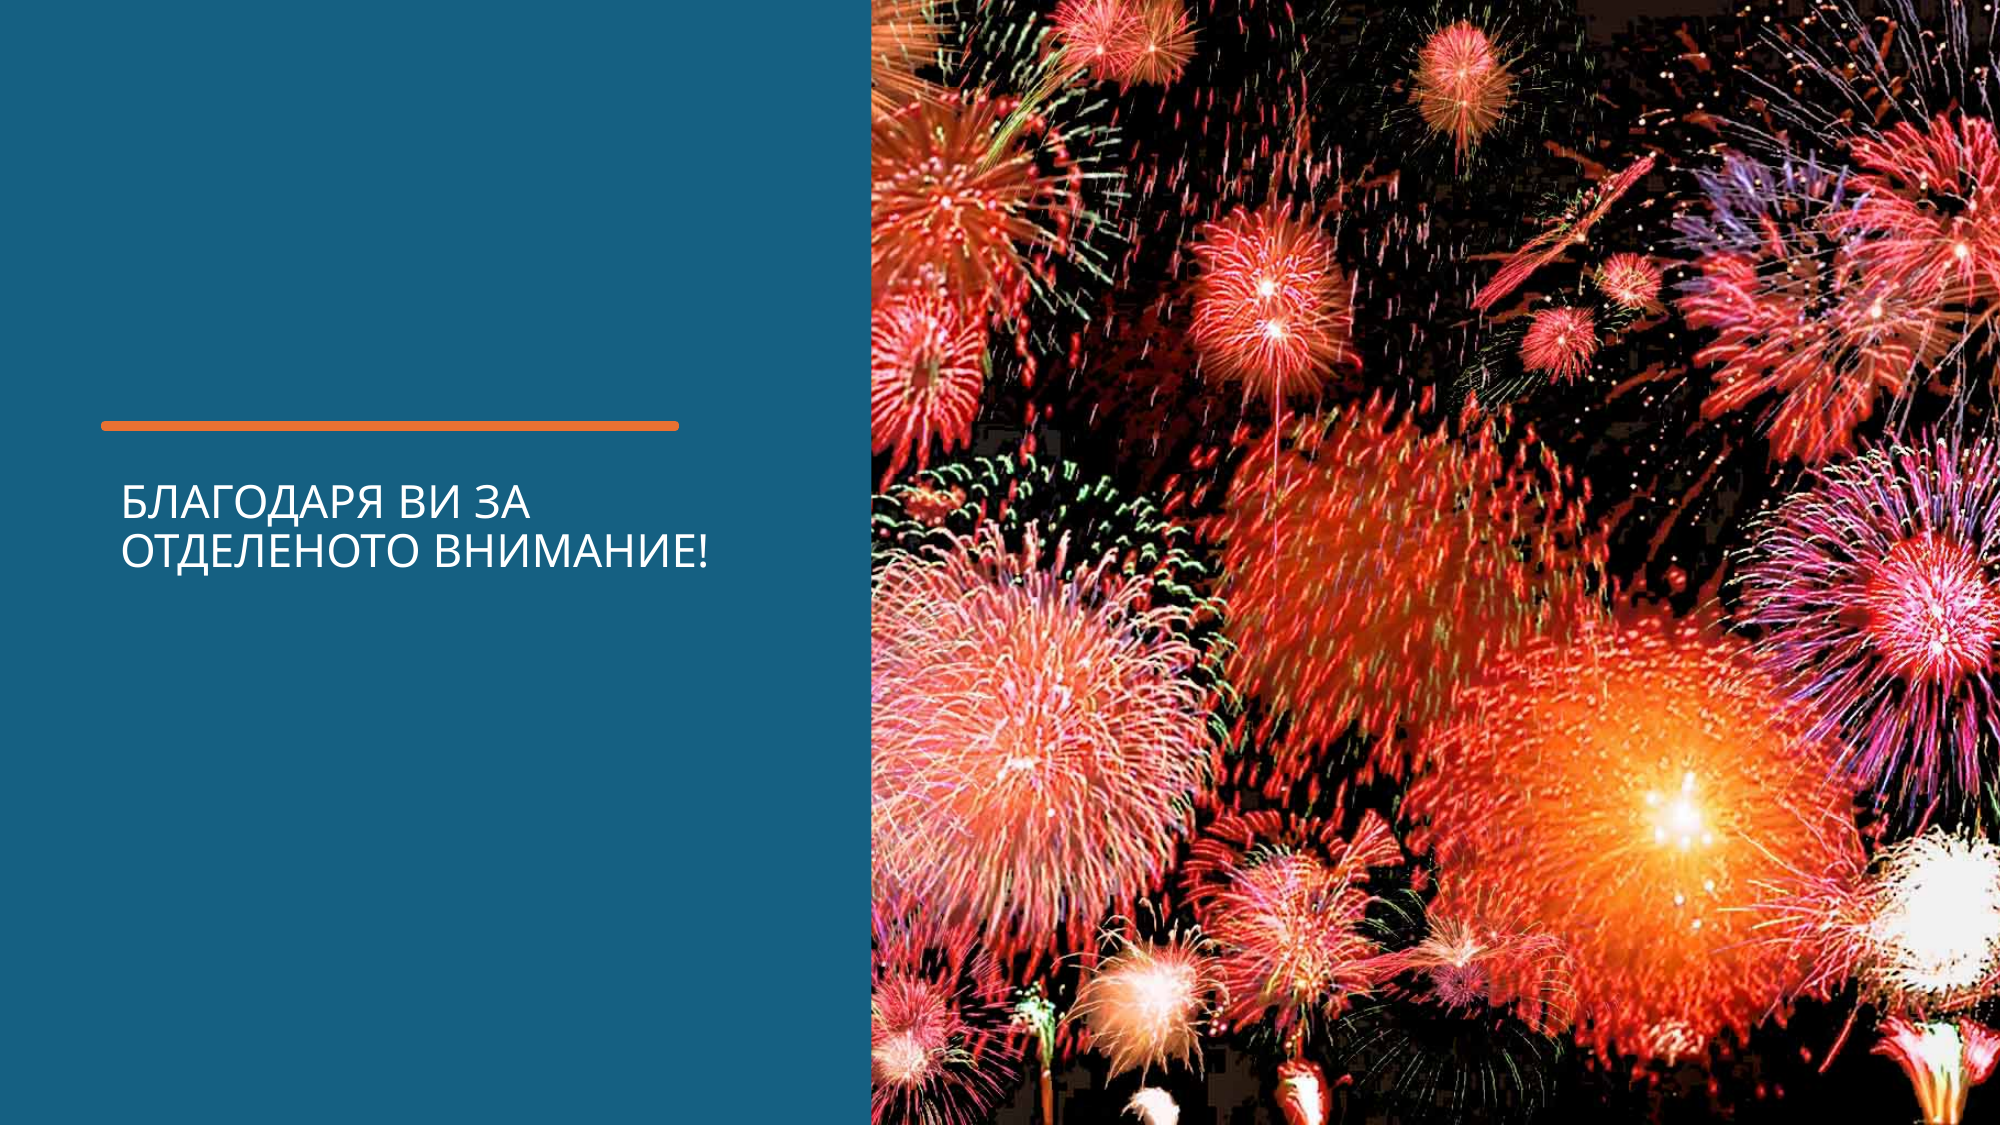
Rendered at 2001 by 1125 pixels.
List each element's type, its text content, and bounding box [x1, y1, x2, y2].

text_box [0, 0, 871, 1125]
picture [871, 0, 2000, 1125]
list БЛАГОДАРЯ ВИ ЗА ОТДЕЛЕНОТО ВНИМАНИЕ! [105, 471, 802, 1016]
